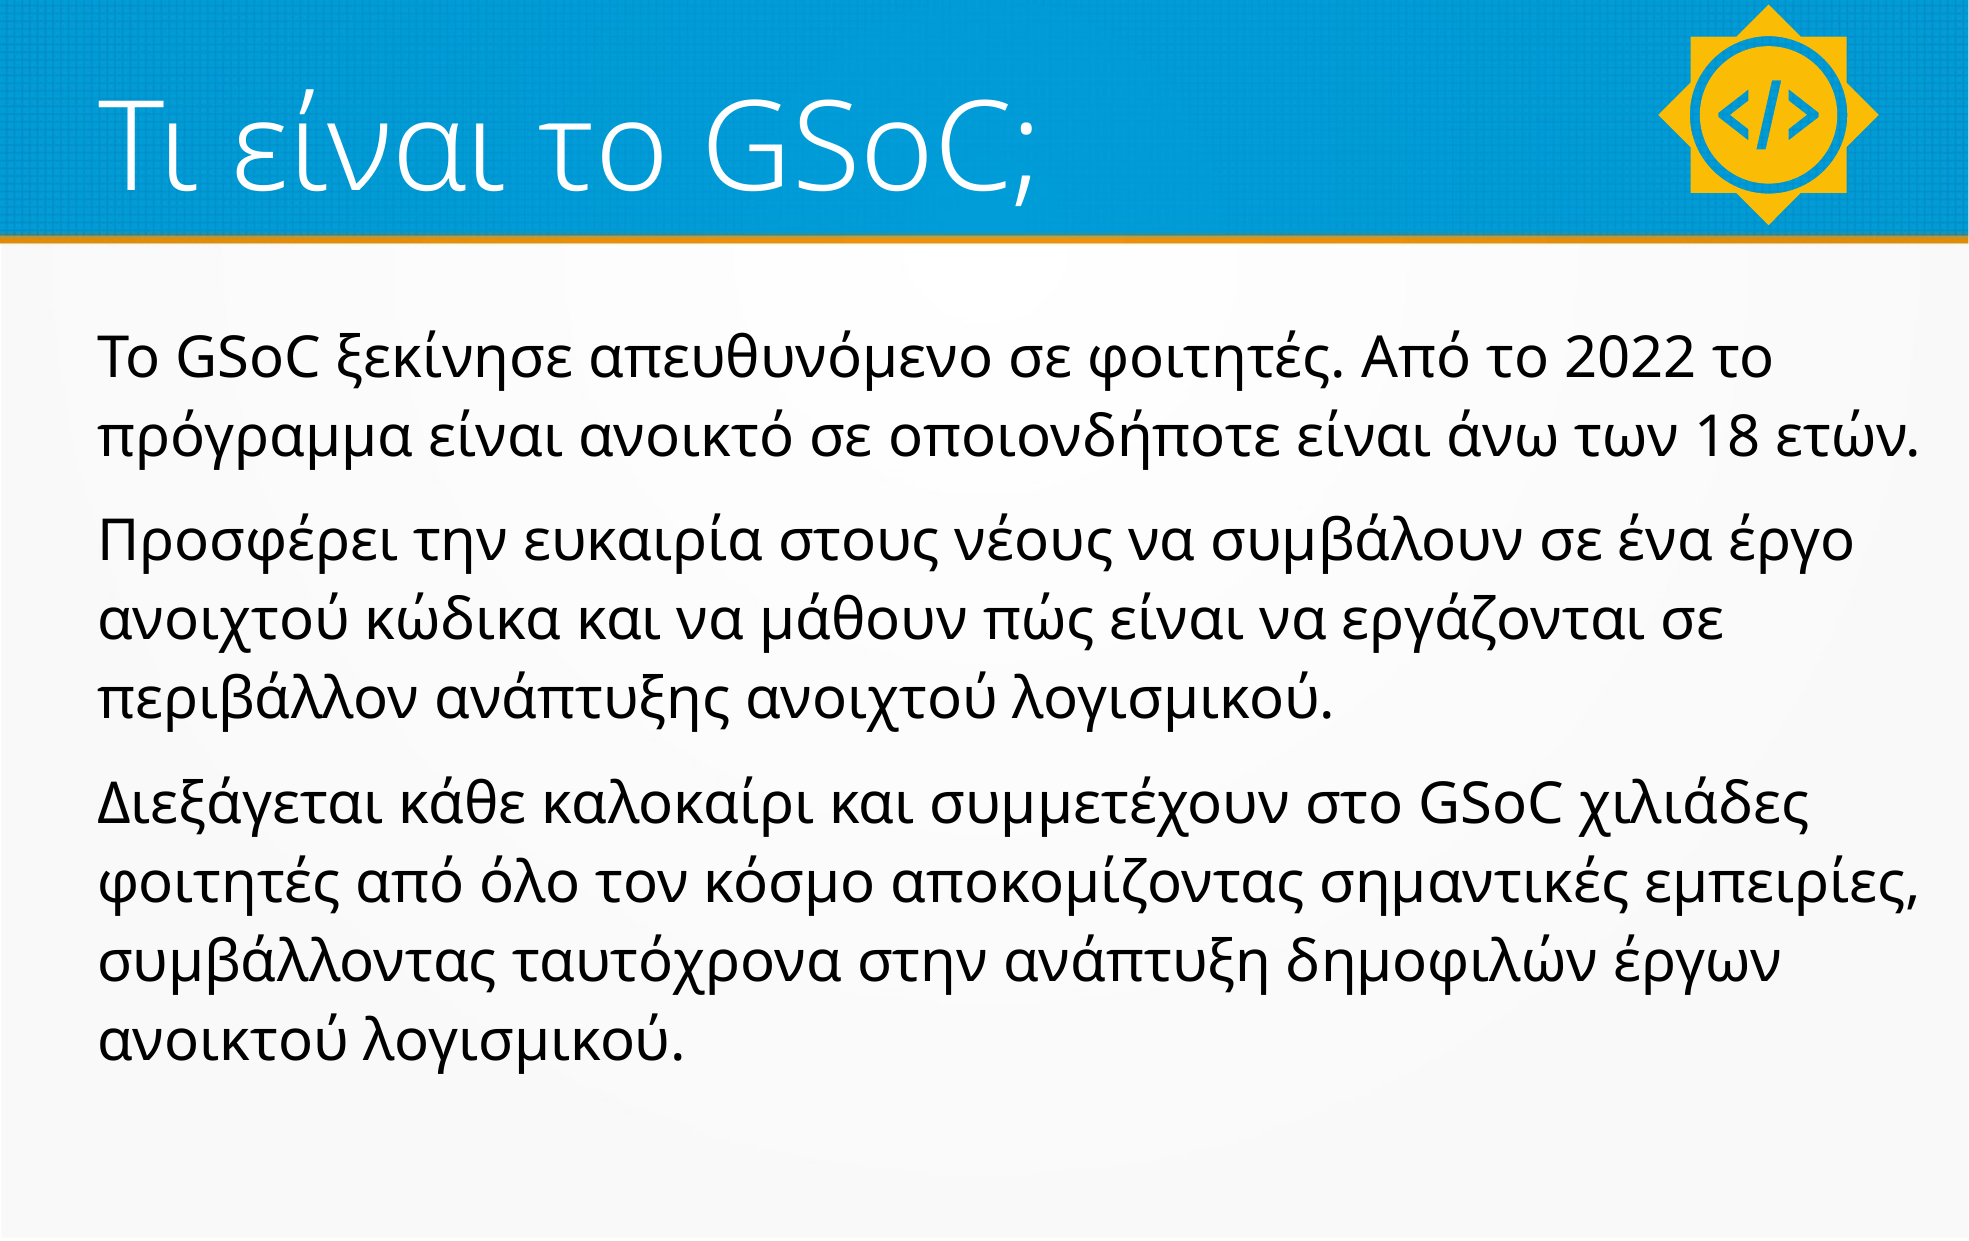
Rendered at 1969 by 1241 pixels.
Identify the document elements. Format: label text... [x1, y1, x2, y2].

title Τι είναι το GSoC; [98, 19, 1647, 227]
list Το GSoC ξεκίνησε απευθυνόμενο σε φοιτητές. Από το 2022 το πρόγραμμα είναι ανοικτό σε οποιονδήποτε είναι άνω των 18 ετών. Προσφέρει την ευκαιρία στους νέους να συμβάλουν σε ένα έργο ανοιχτού κώδικα και να μάθουν πώς είναι να εργάζονται σε περιβάλλον ανάπτυξης ανοιχτού λογισμικού. Διεξάγεται κάθε καλοκαίρι και συμμετέχουν στο GSoC χιλιάδες φοιτητές από όλο τον κόσμο αποκομίζοντας σημαντικές εμπειρίες, συμβάλλοντας ταυτόχρονα στην ανάπτυξη δημοφιλών έργων ανοικτού λογισμικού. [35, 315, 1926, 1099]
picture [0, 233, 1969, 1241]
picture [1660, 6, 1877, 224]
